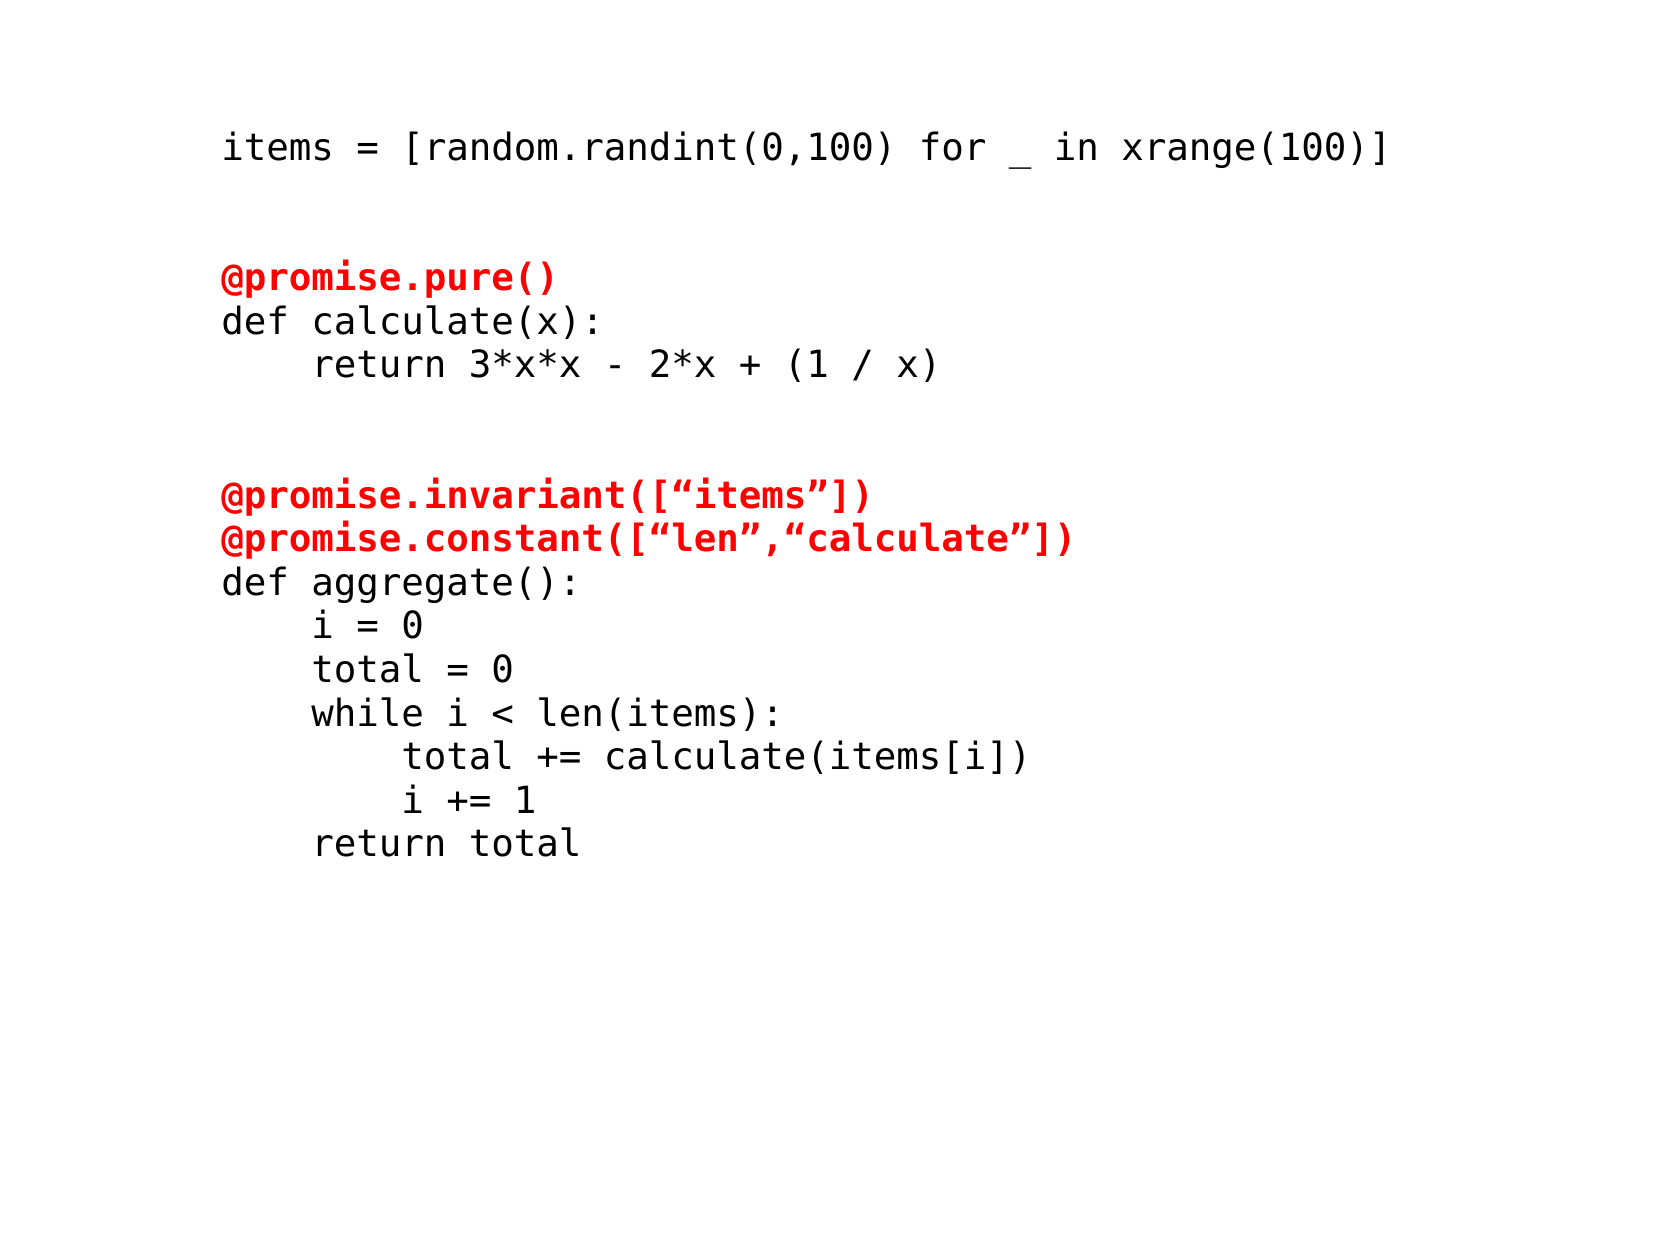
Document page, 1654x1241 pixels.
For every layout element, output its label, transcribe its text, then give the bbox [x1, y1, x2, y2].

text_box items = [random.randint(0,100) for _ in xrange(100)] @promise.pure() def calculate(x): return 3*x*x - 2*x + (1 / x) @promise.invariant([“items”]) @promise.constant([“len”,“calculate”]) def aggregate(): i = 0 total = 0 while i < len(items): total += calculate(items[i]) i += 1 return total [206, 118, 1477, 917]
